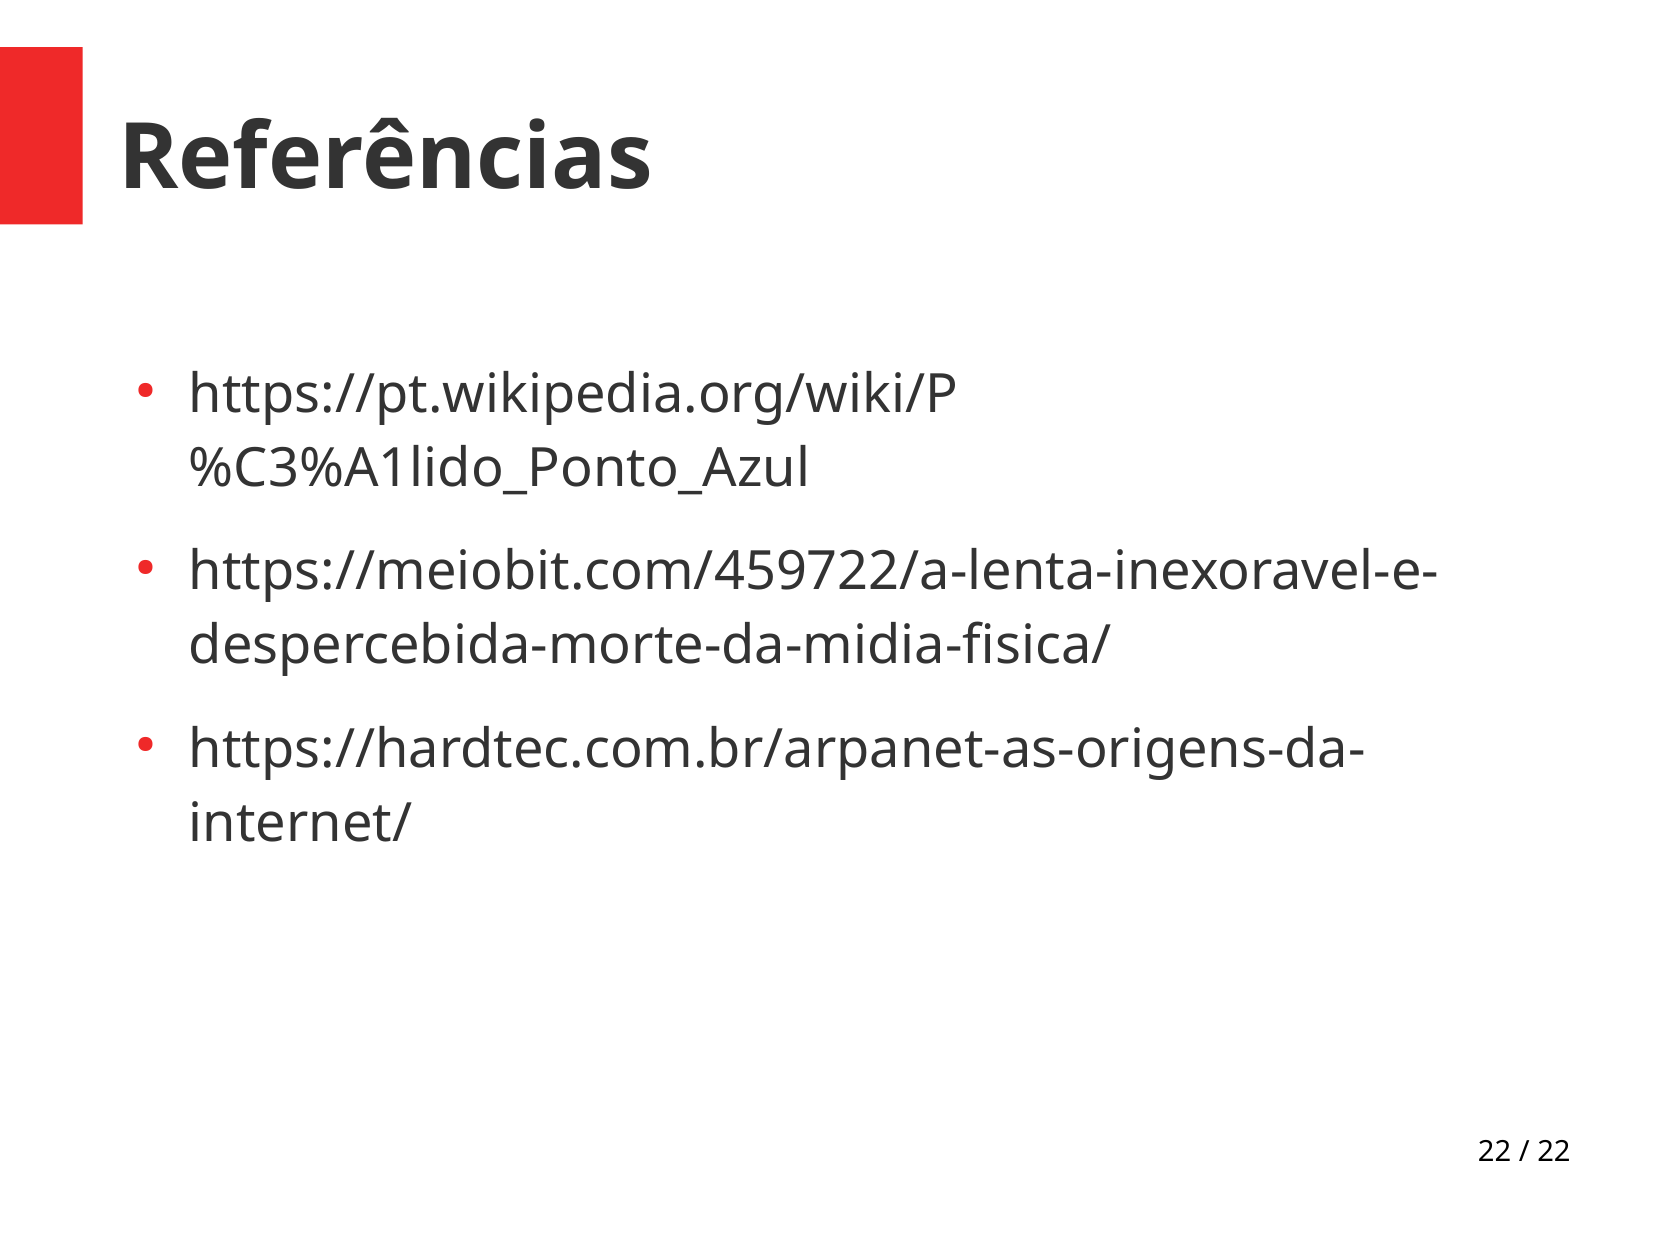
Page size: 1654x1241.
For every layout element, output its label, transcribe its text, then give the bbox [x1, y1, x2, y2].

title Referências [118, 49, 1571, 257]
list https://pt.wikipedia.org/wiki/P%C3%A1lido_Ponto_Azul https://meiobit.com/459722/a-lenta-inexoravel-e-despercebida-morte-da-midia-fisica/ https://hardtec.com.br/arpanet-as-origens-da-internet/ [118, 354, 1536, 1074]
